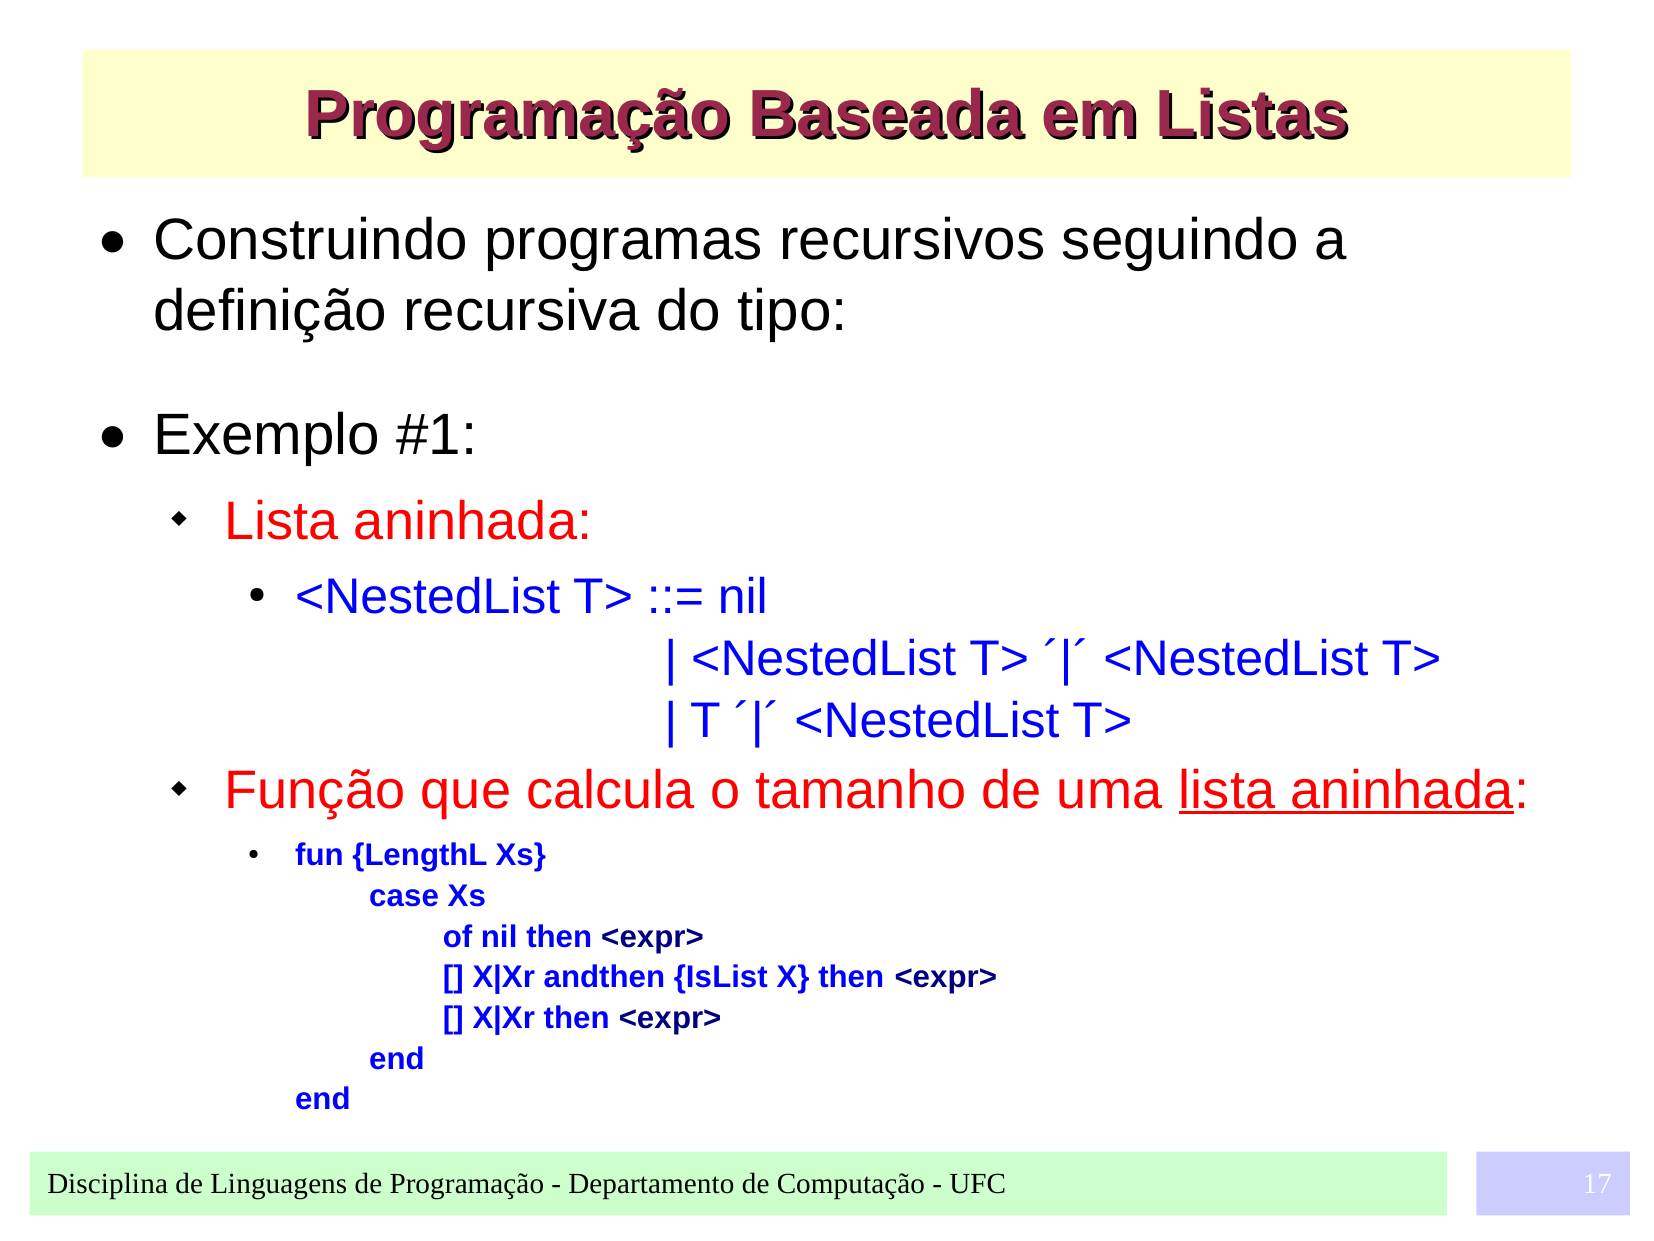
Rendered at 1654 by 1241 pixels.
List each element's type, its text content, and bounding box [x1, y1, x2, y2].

title Programação Baseada em Listas [82, 49, 1571, 178]
list Construindo programas recursivos seguindo a definição recursiva do tipo: Exemplo #1: Lista aninhada: <NestedList T> ::= nil | <NestedList T> ´|´ <NestedList T> | T ´|´ <NestedList T> Função que calcula o tamanho de uma lista aninhada: fun {LengthL Xs} case Xs of nil then <expr> [] X|Xr andthen {IsList X} then <expr> [] X|Xr then <expr> end end [82, 206, 1571, 1193]
